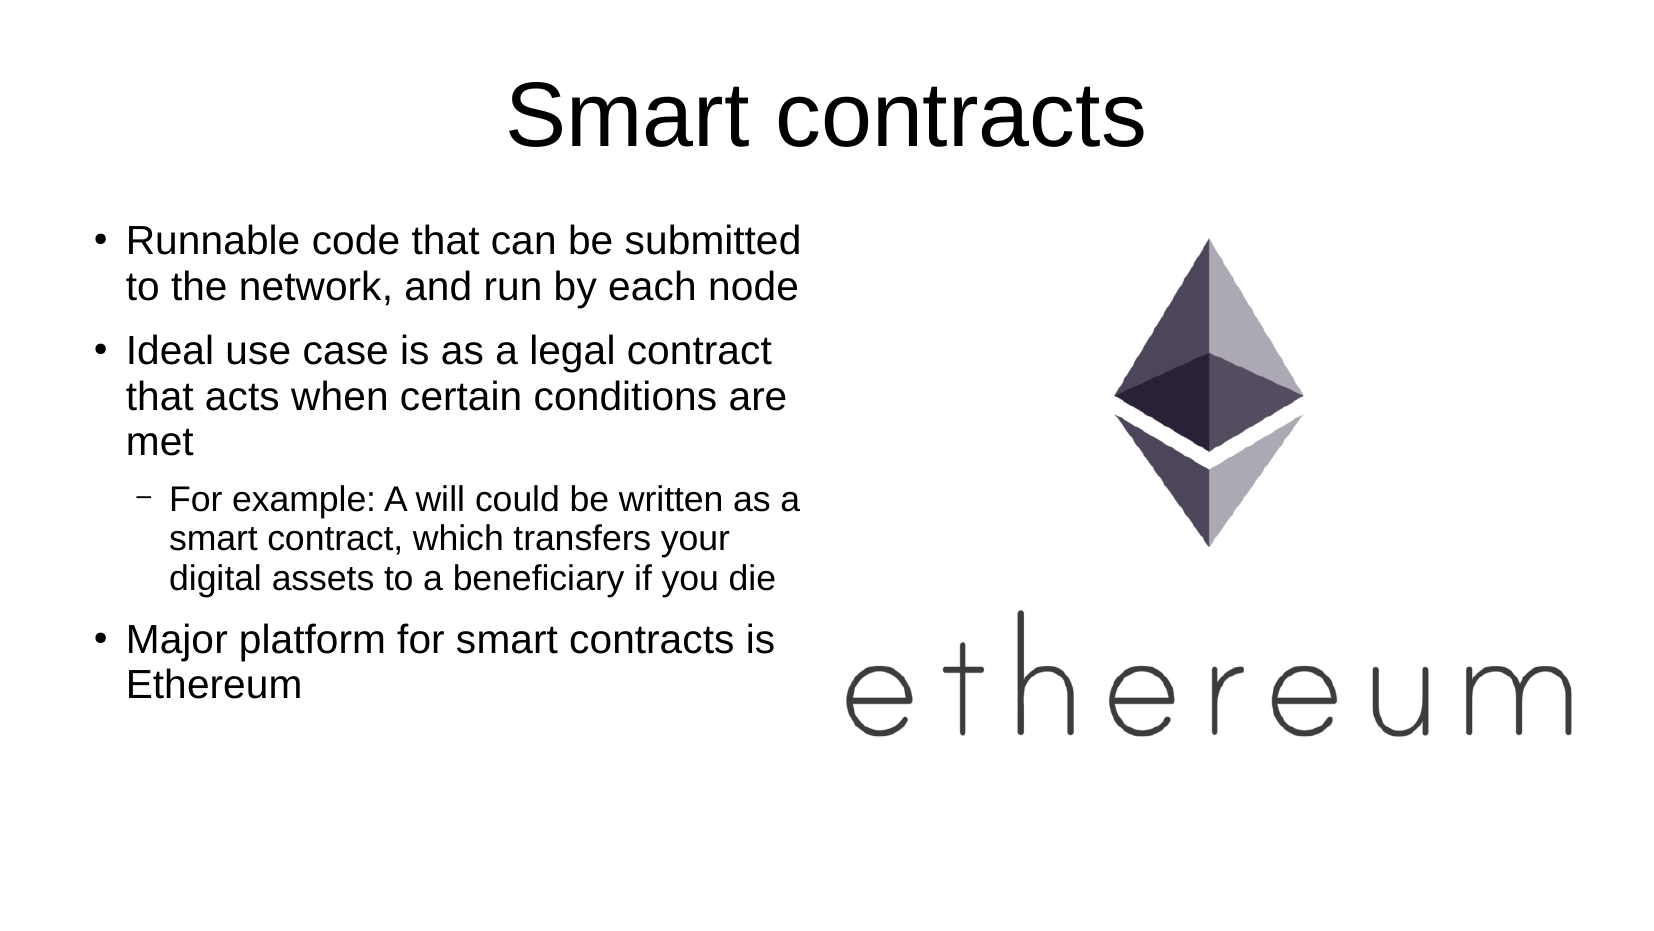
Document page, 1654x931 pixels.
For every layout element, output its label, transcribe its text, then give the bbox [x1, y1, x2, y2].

picture [845, 237, 1572, 737]
title Smart contracts [82, 37, 1571, 193]
list Runnable code that can be submitted to the network, and run by each node Ideal use case is as a legal contract that acts when certain conditions are met For example: A will could be written as a smart contract, which transfers your digital assets to a beneficiary if you die Major platform for smart contracts is Ethereum [82, 217, 809, 758]
